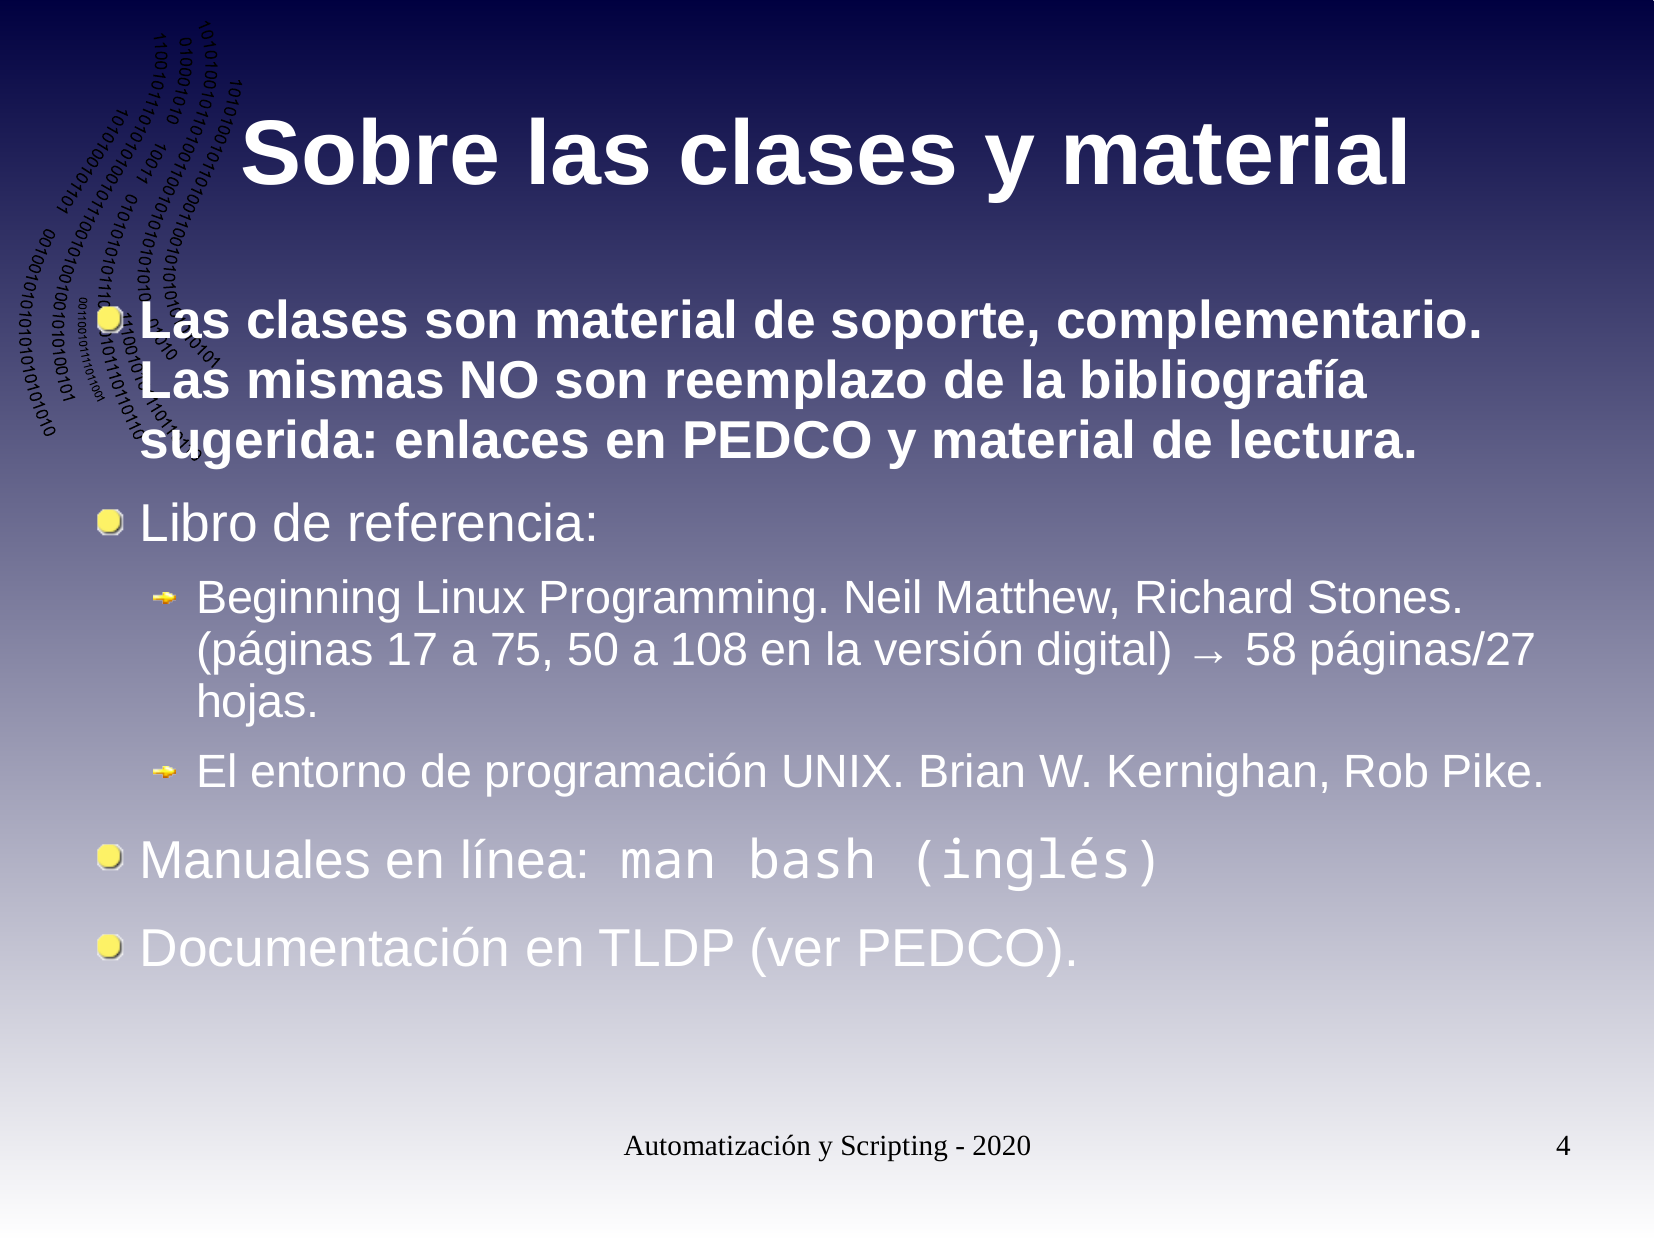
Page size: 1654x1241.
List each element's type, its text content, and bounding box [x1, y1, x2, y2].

list Las clases son material de soporte, complementario. Las mismas NO son reemplazo de la bibliografía sugerida: enlaces en PEDCO y material de lectura. Libro de referencia: Beginning Linux Programming. Neil Matthew, Richard Stones. (páginas 17 a 75, 50 a 108 en la versión digital) → 58 páginas/27 hojas. El entorno de programación UNIX. Brian W. Kernighan, Rob Pike. Manuales en línea: man bash (inglés) Documentación en TLDP (ver PEDCO). [82, 290, 1571, 1010]
picture [18, 20, 243, 461]
title Sobre las clases y material [82, 49, 1571, 257]
